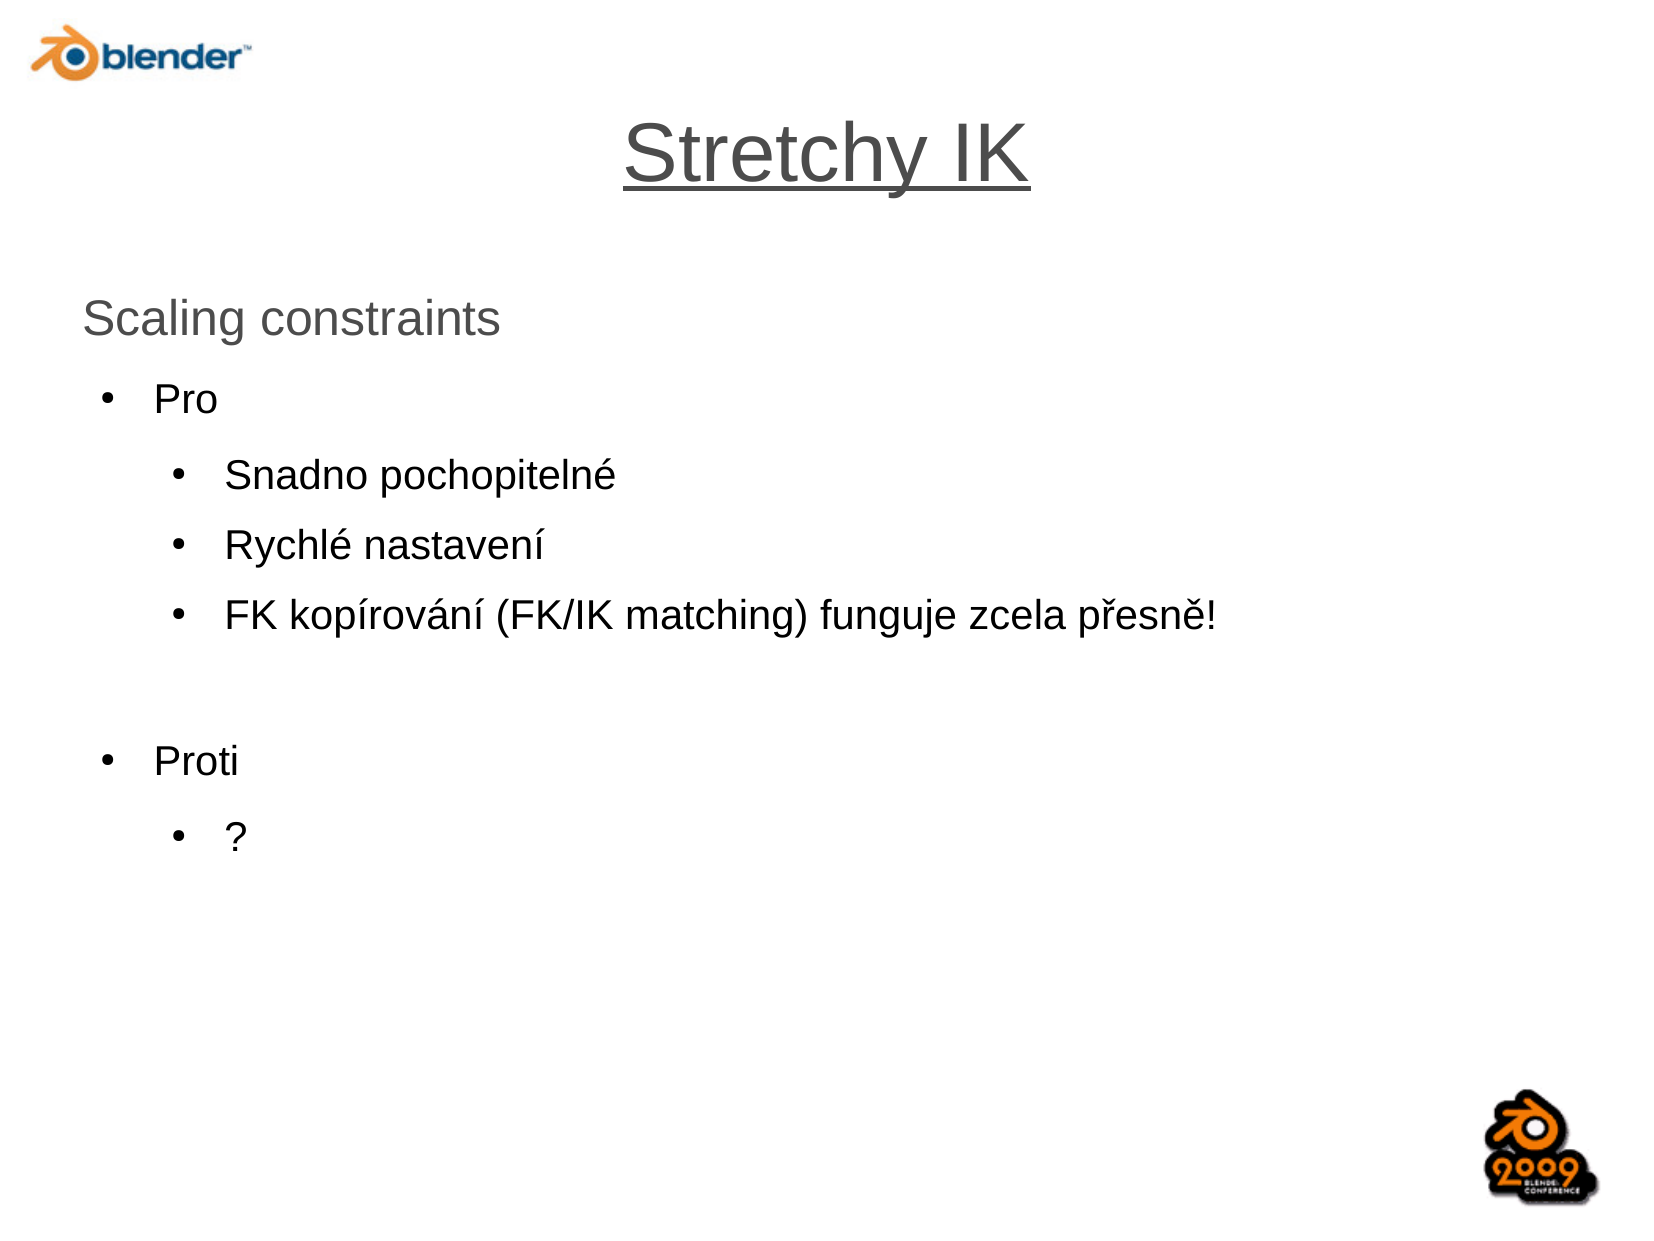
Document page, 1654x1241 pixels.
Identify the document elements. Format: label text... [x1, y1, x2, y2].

title Stretchy IK [82, 49, 1571, 257]
list Scaling constraints Pro Snadno pochopitelné Rychlé nastavení FK kopírování (FK/IK matching) funguje zcela přesně! Proti ? [82, 290, 1571, 1109]
picture [1476, 1085, 1602, 1211]
picture [15, 18, 266, 89]
